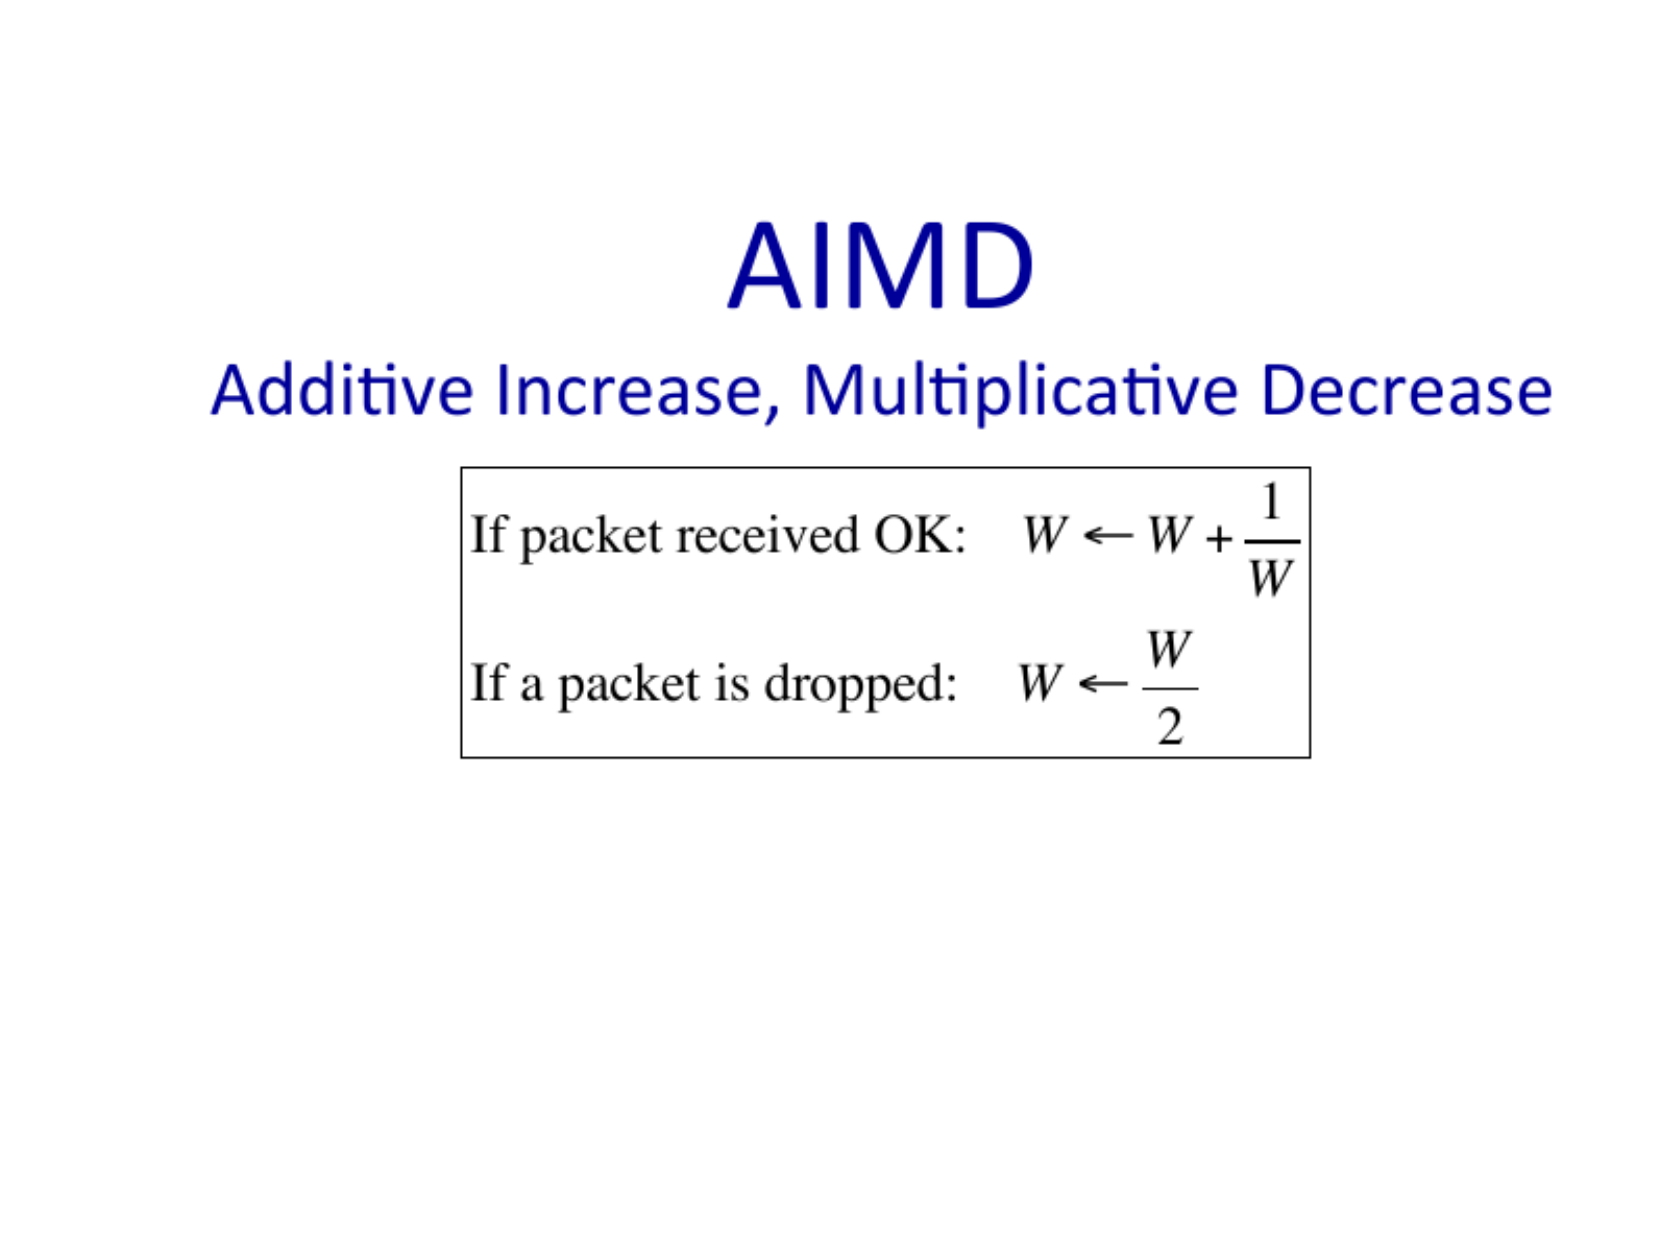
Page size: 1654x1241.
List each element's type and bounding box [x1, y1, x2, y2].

picture [0, 179, 1654, 870]
